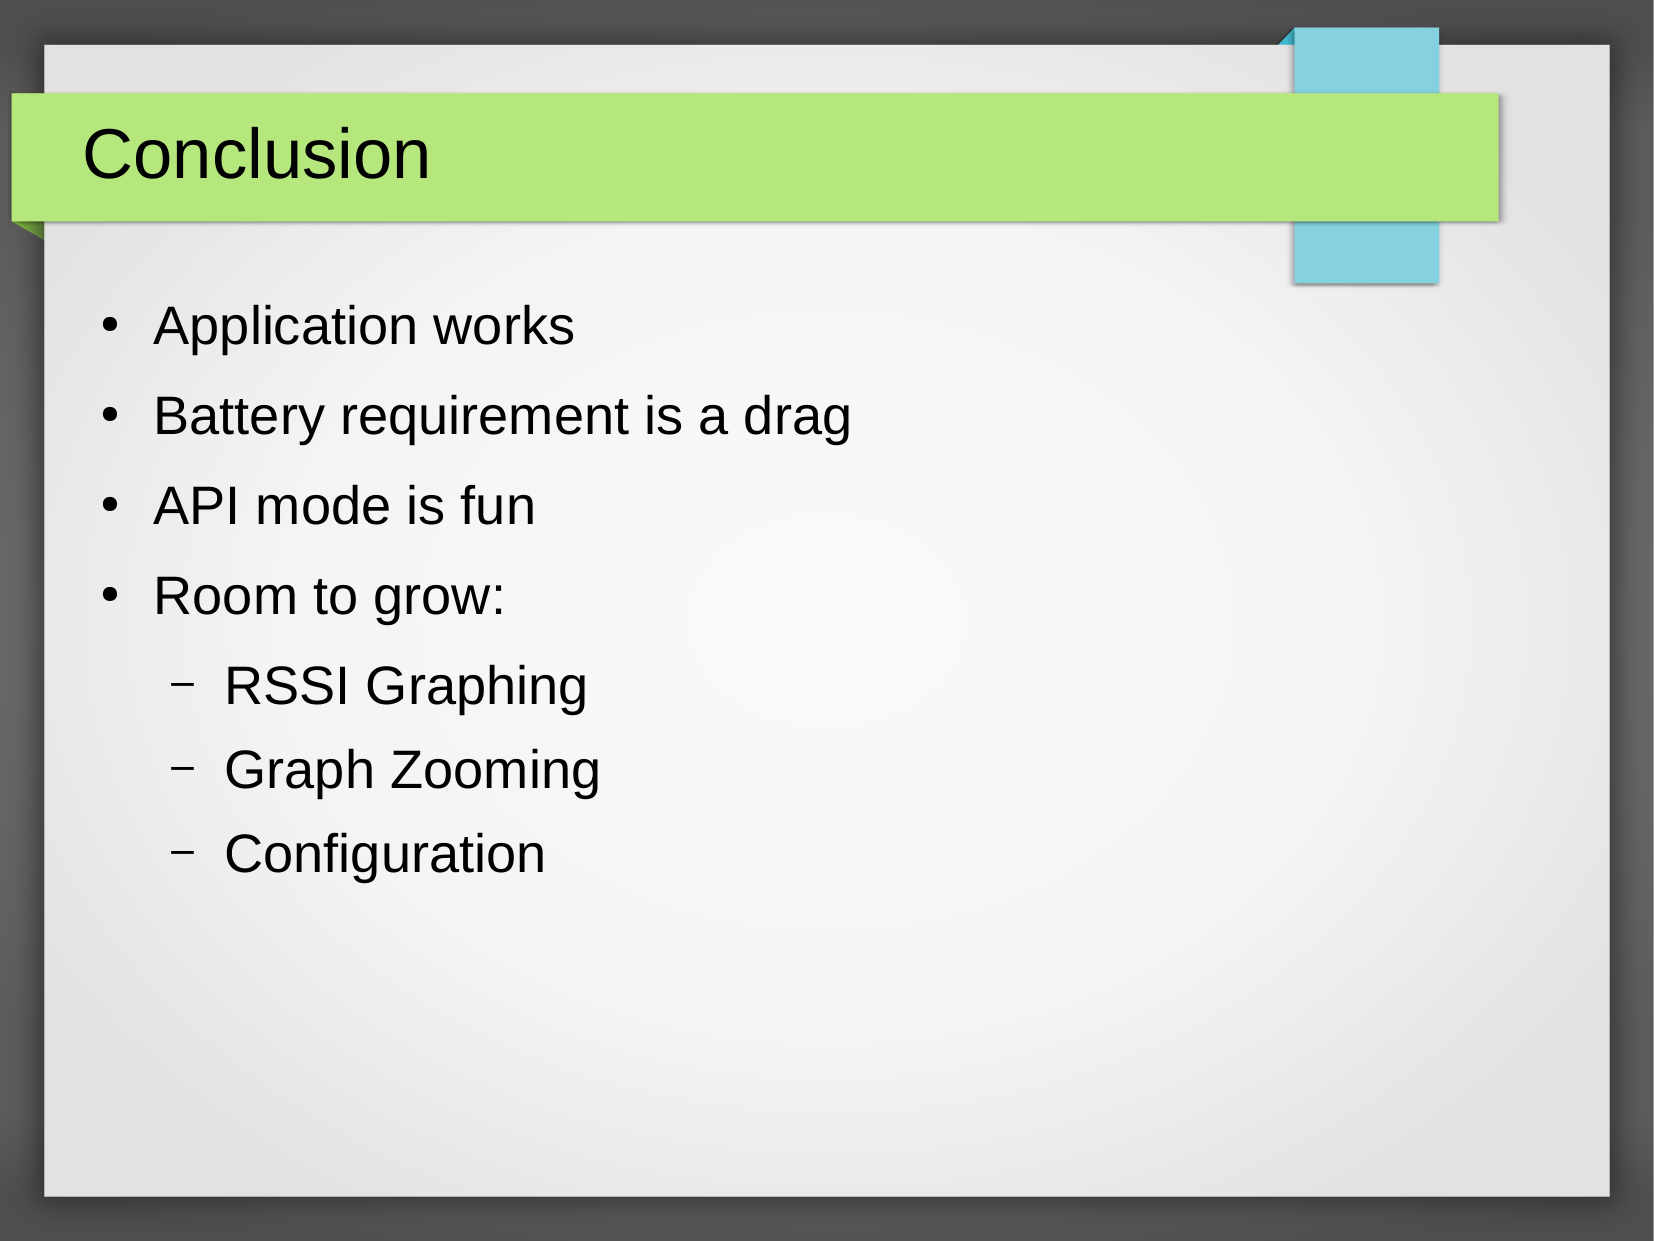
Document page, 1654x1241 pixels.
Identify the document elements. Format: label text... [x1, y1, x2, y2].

title Conclusion [82, 94, 1264, 213]
list Application works Battery requirement is a drag API mode is fun Room to grow: RSSI Graphing Graph Zooming Configuration [82, 295, 1571, 1015]
picture [0, 0, 1654, 1241]
